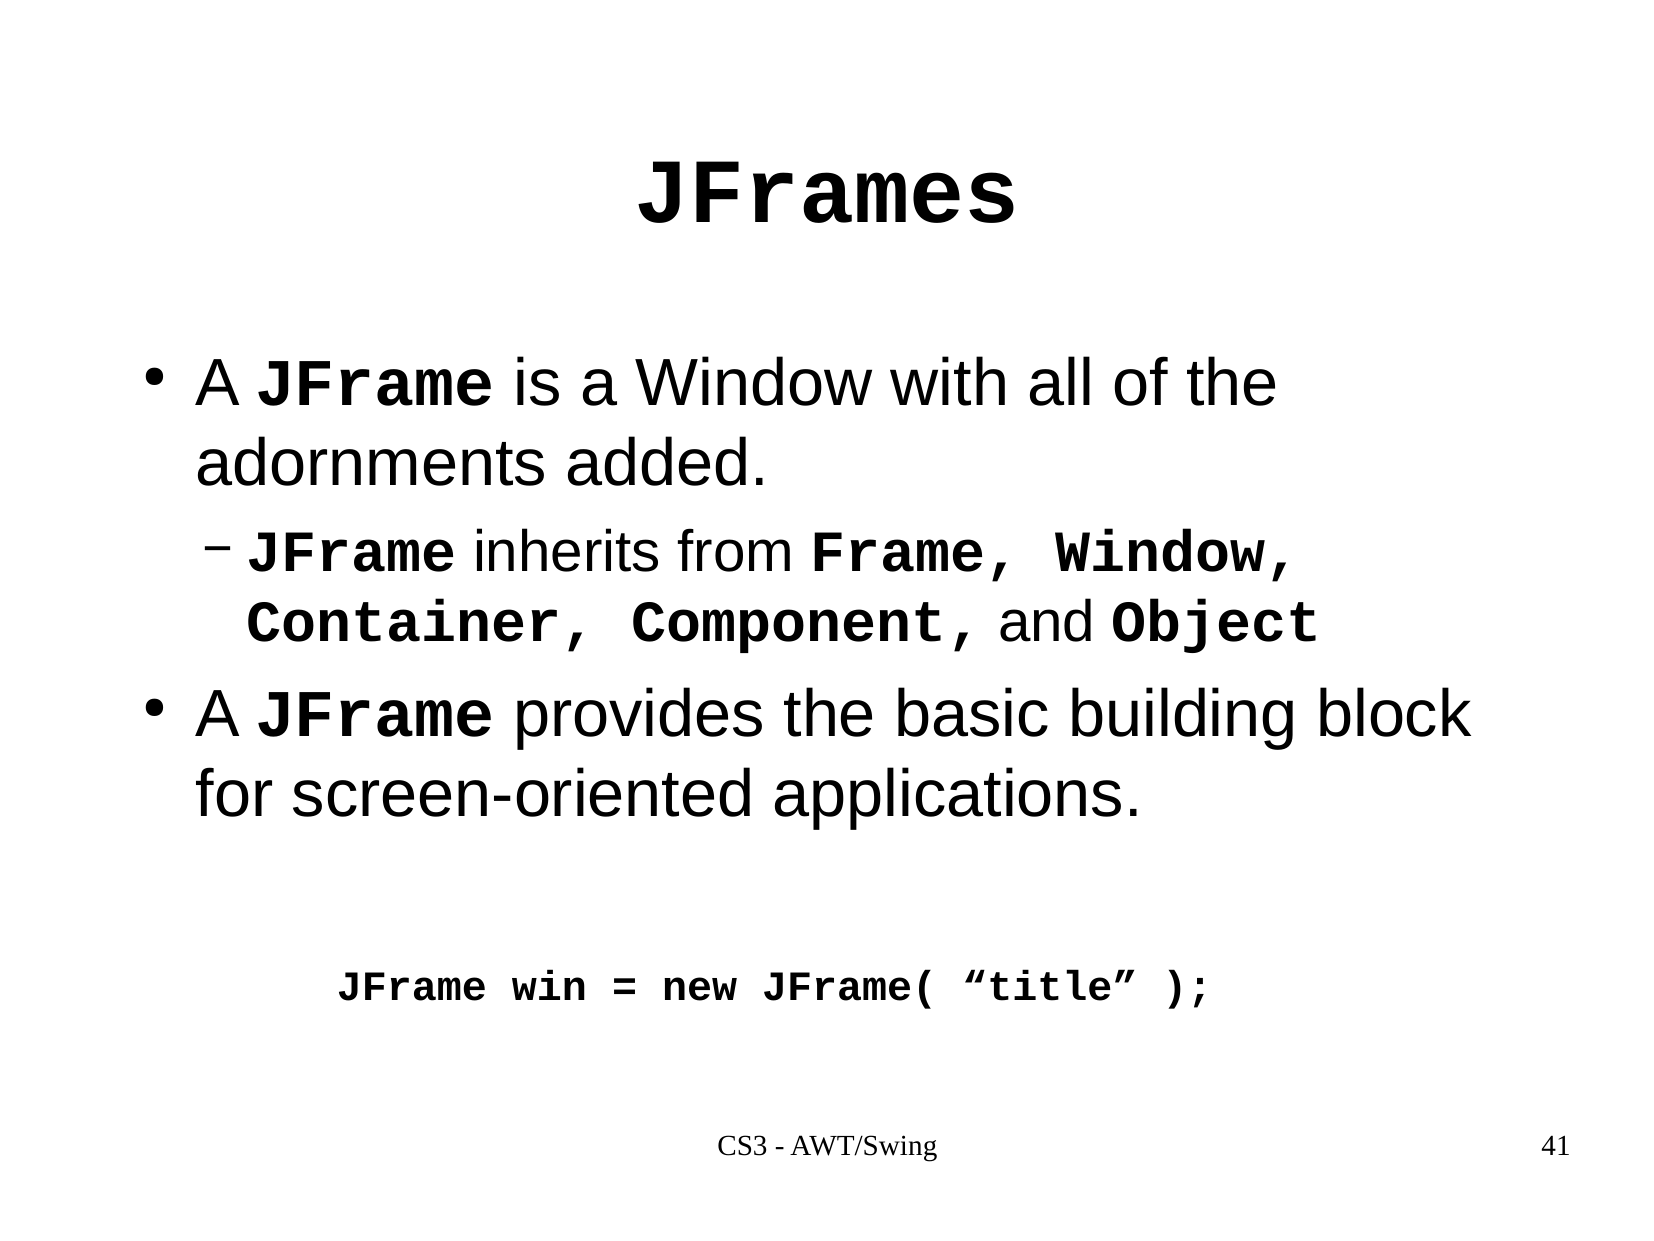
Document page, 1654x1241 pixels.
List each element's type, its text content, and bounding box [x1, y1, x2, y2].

text_box JFrame win = new JFrame( “title” ); [322, 950, 1227, 1017]
title JFrames [124, 110, 1530, 262]
list A JFrame is a Window with all of the adornments added. JFrame inherits from Frame, Window, Container, Component, and Object A JFrame provides the basic building block for screen-oriented applications. [110, 330, 1516, 937]
